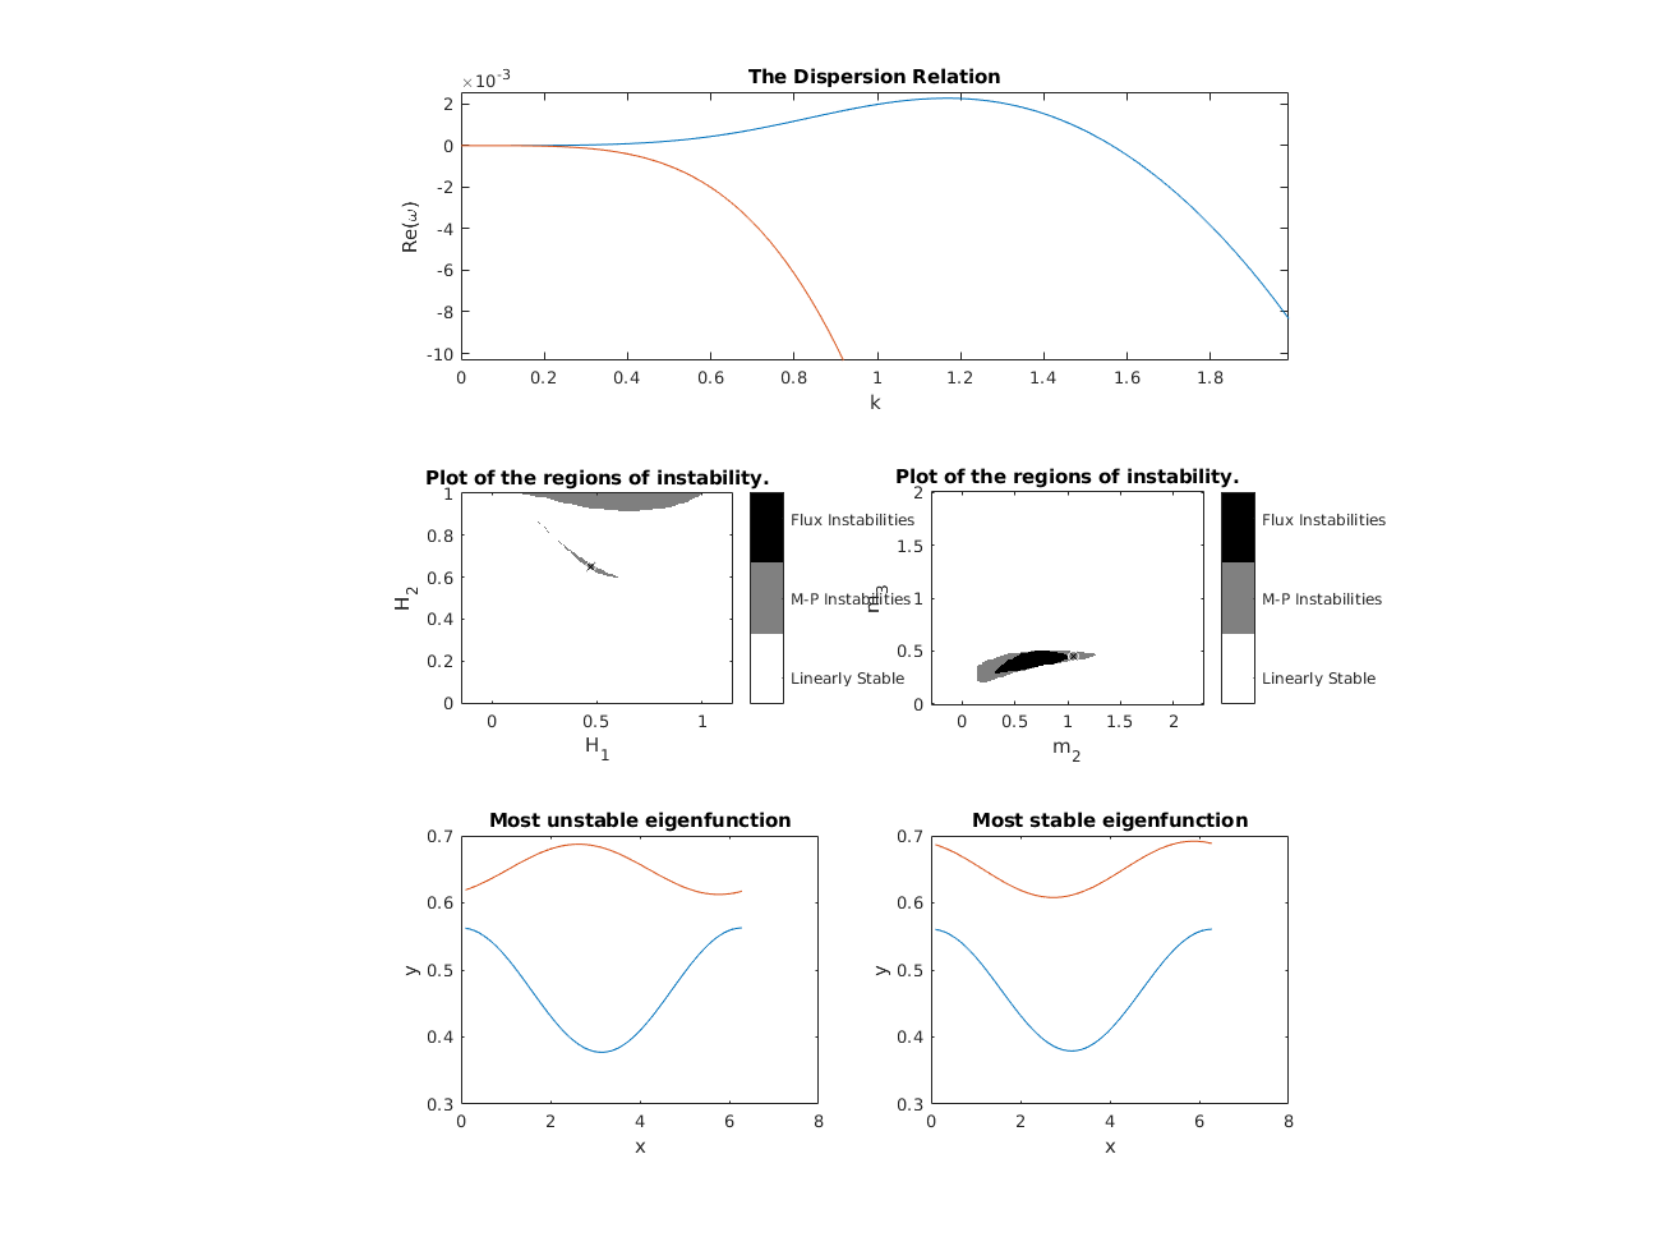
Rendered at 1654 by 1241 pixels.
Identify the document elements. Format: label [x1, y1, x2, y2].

picture [322, 0, 1391, 1241]
